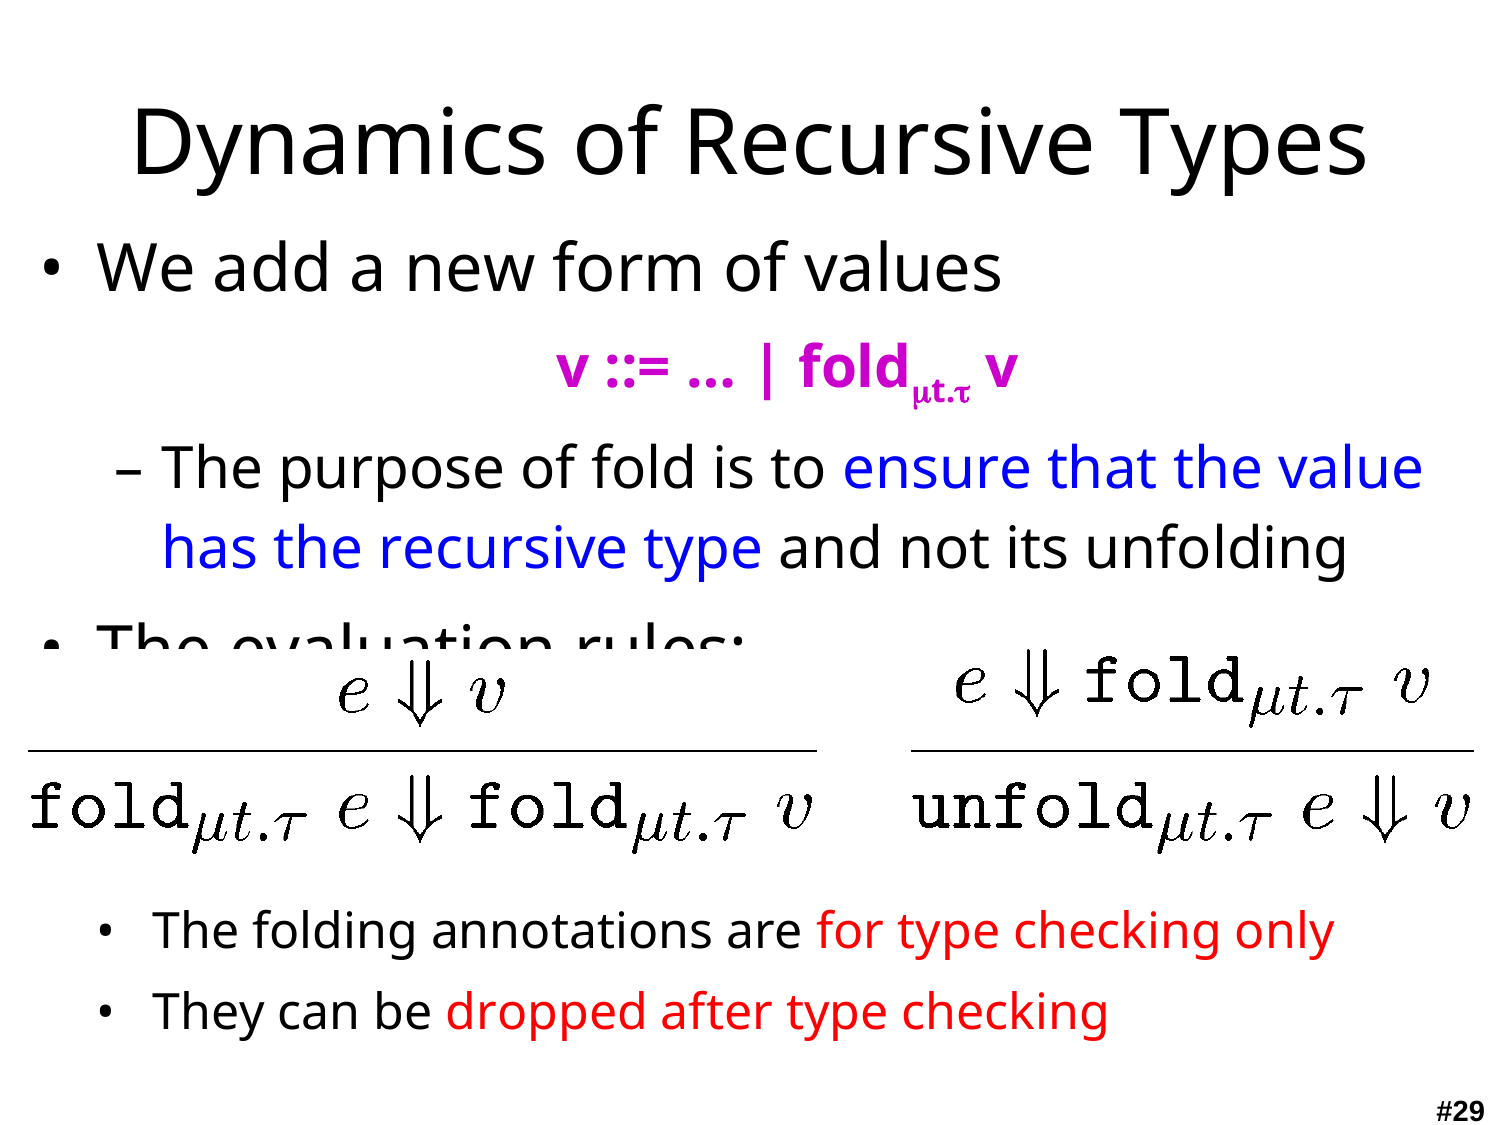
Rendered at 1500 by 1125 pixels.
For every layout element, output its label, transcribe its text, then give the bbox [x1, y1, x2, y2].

title Dynamics of Recursive Types [24, 45, 1476, 212]
list We add a new form of values v ::= … | foldt. v The purpose of fold is to ensure that the value has the recursive type and not its unfolding The evaluation rules: [24, 212, 1476, 649]
text_box The folding annotations are for type checking only They can be dropped after type checking [81, 887, 1444, 1038]
picture [24, 649, 1476, 858]
